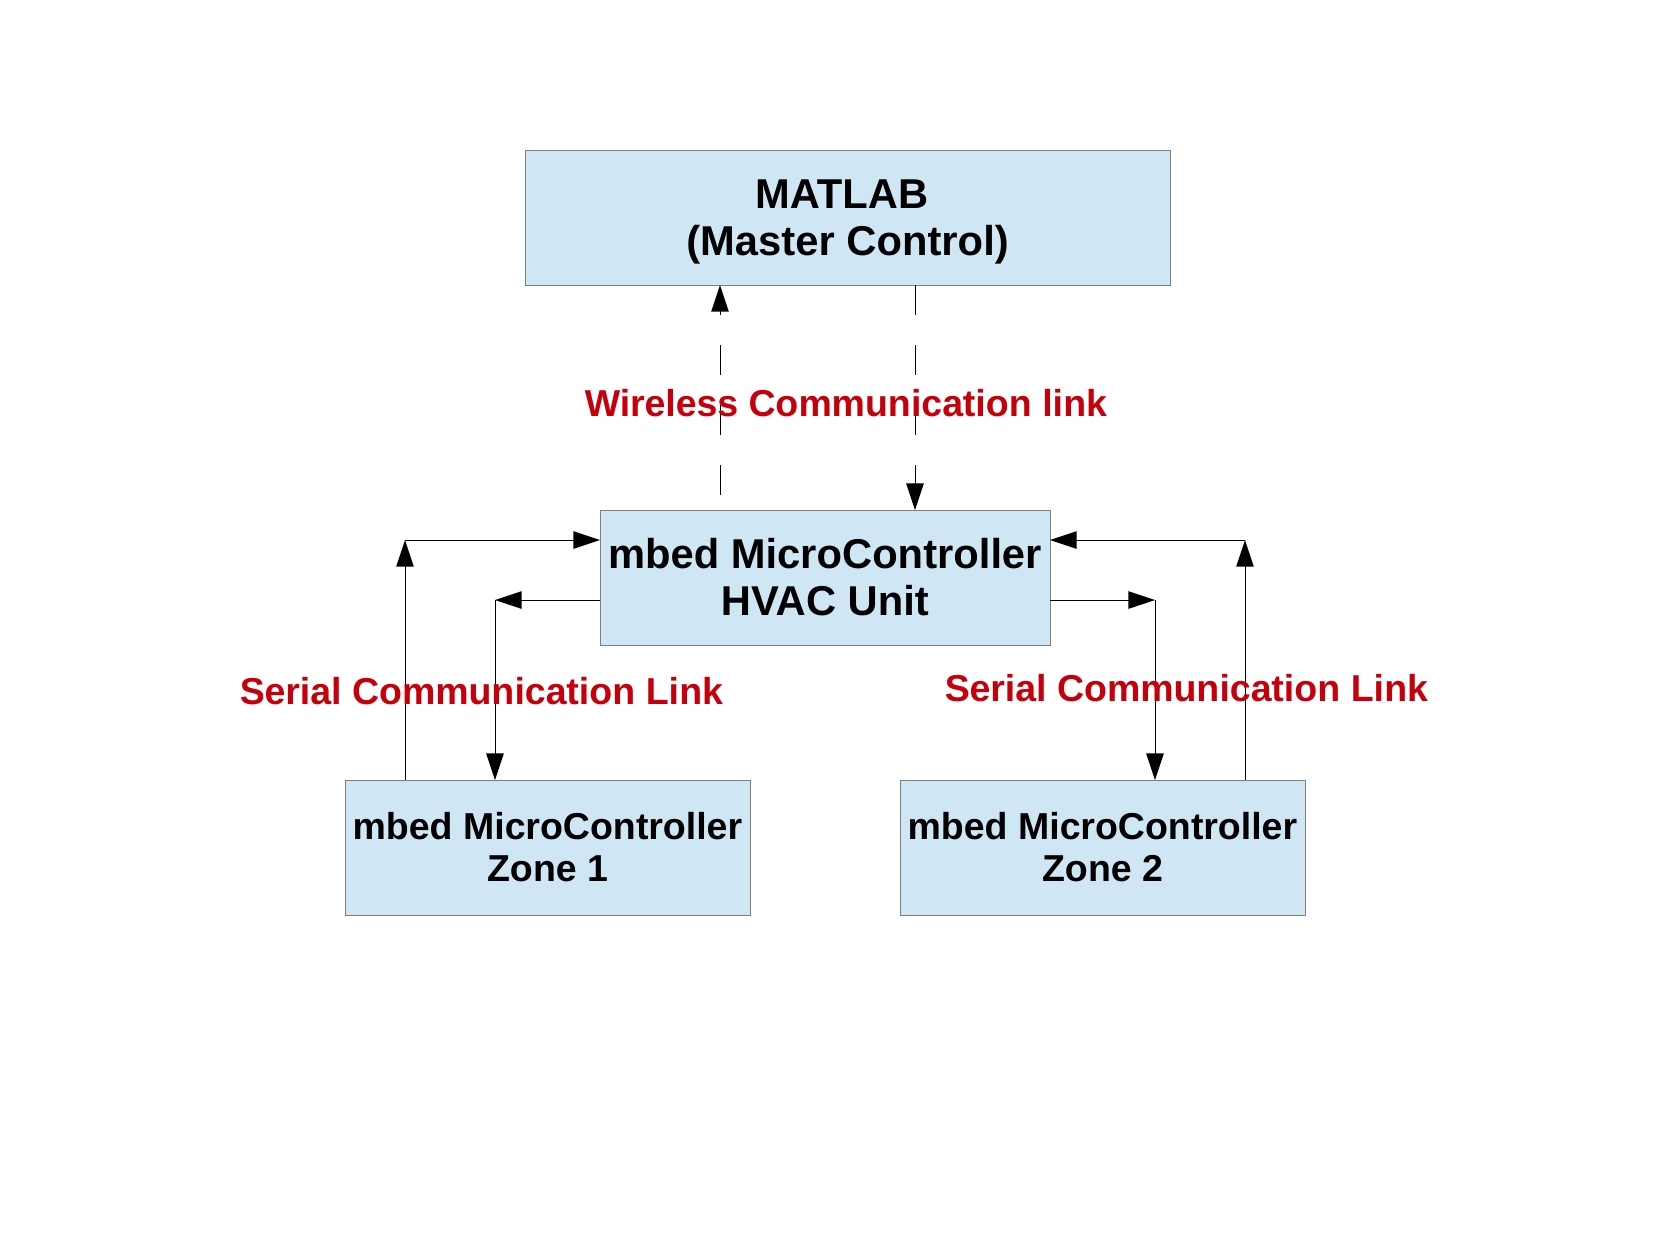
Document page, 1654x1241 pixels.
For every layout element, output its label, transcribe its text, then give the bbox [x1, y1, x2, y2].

text_box MATLAB (Master Control) [525, 150, 1171, 286]
text_box Serial Communication Link [930, 660, 1444, 717]
text_box Serial Communication Link [225, 663, 739, 721]
text_box mbed MicroController HVAC Unit [600, 510, 1051, 646]
text_box mbed MicroController Zone 2 [900, 780, 1306, 916]
text_box Wireless Communication link [570, 375, 1123, 432]
text_box mbed MicroController Zone 1 [345, 780, 751, 916]
